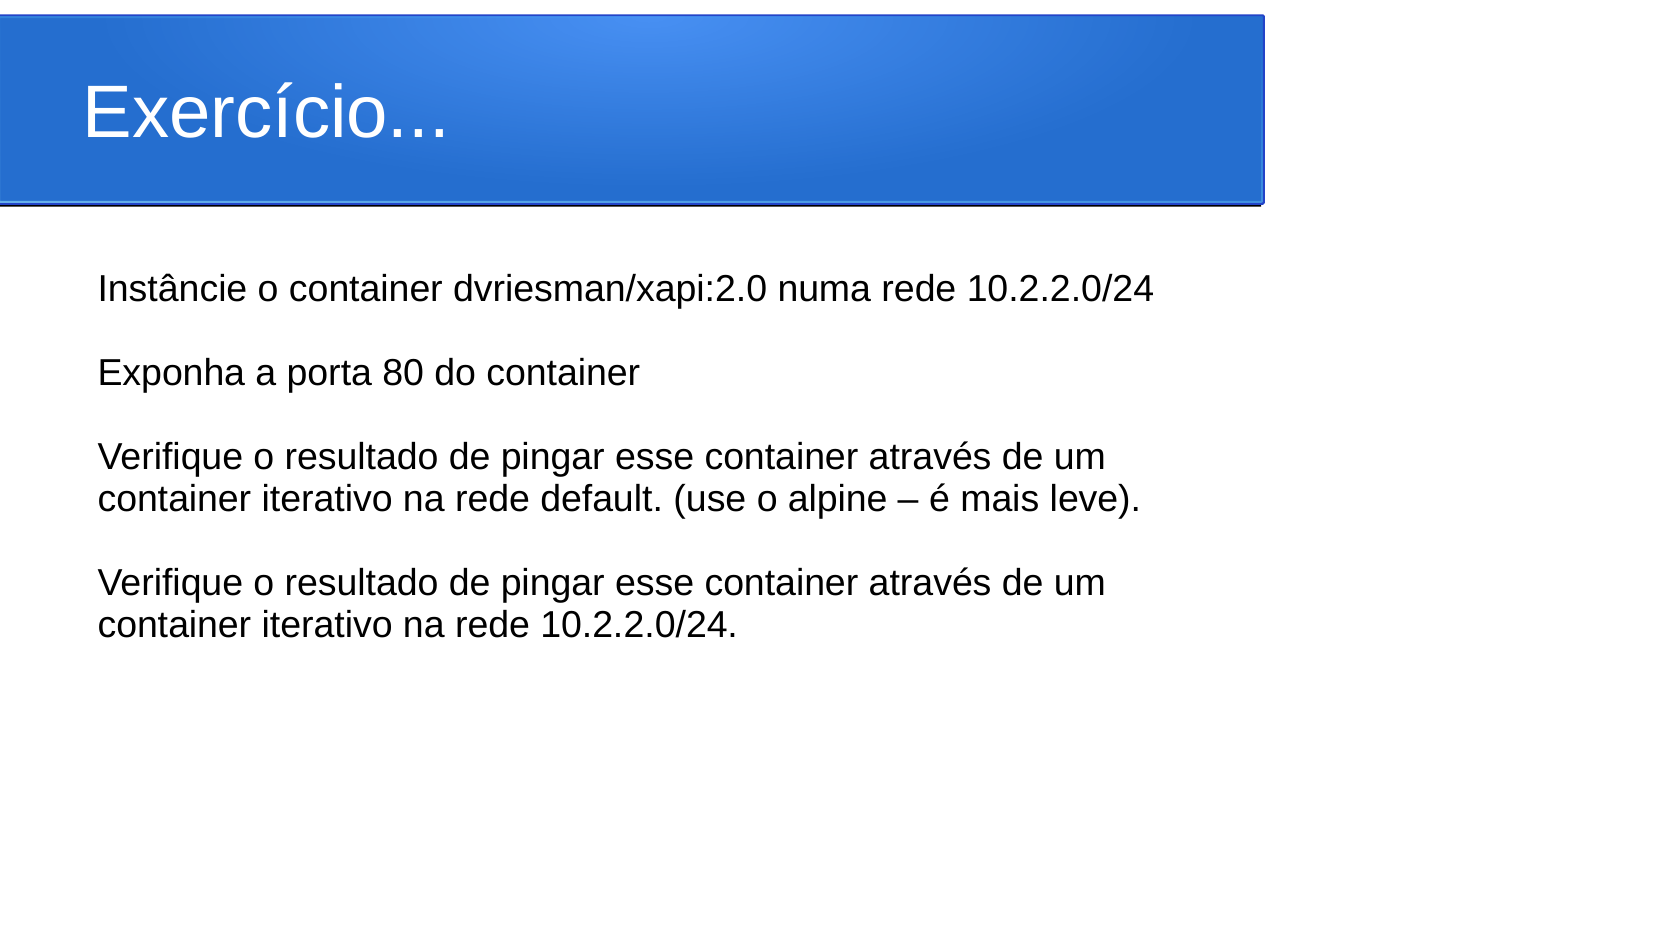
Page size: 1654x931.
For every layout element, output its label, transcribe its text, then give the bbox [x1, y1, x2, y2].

title Exercício... [82, 35, 1235, 189]
text_box Instâncie o container dvriesman/xapi:2.0 numa rede 10.2.2.0/24 Exponha a porta 80 do container Verifique o resultado de pingar esse container através de um container iterativo na rede default. (use o alpine – é mais leve). Verifique o resultado de pingar esse container através de um container iterativo na rede 10.2.2.0/24. [82, 259, 1264, 779]
